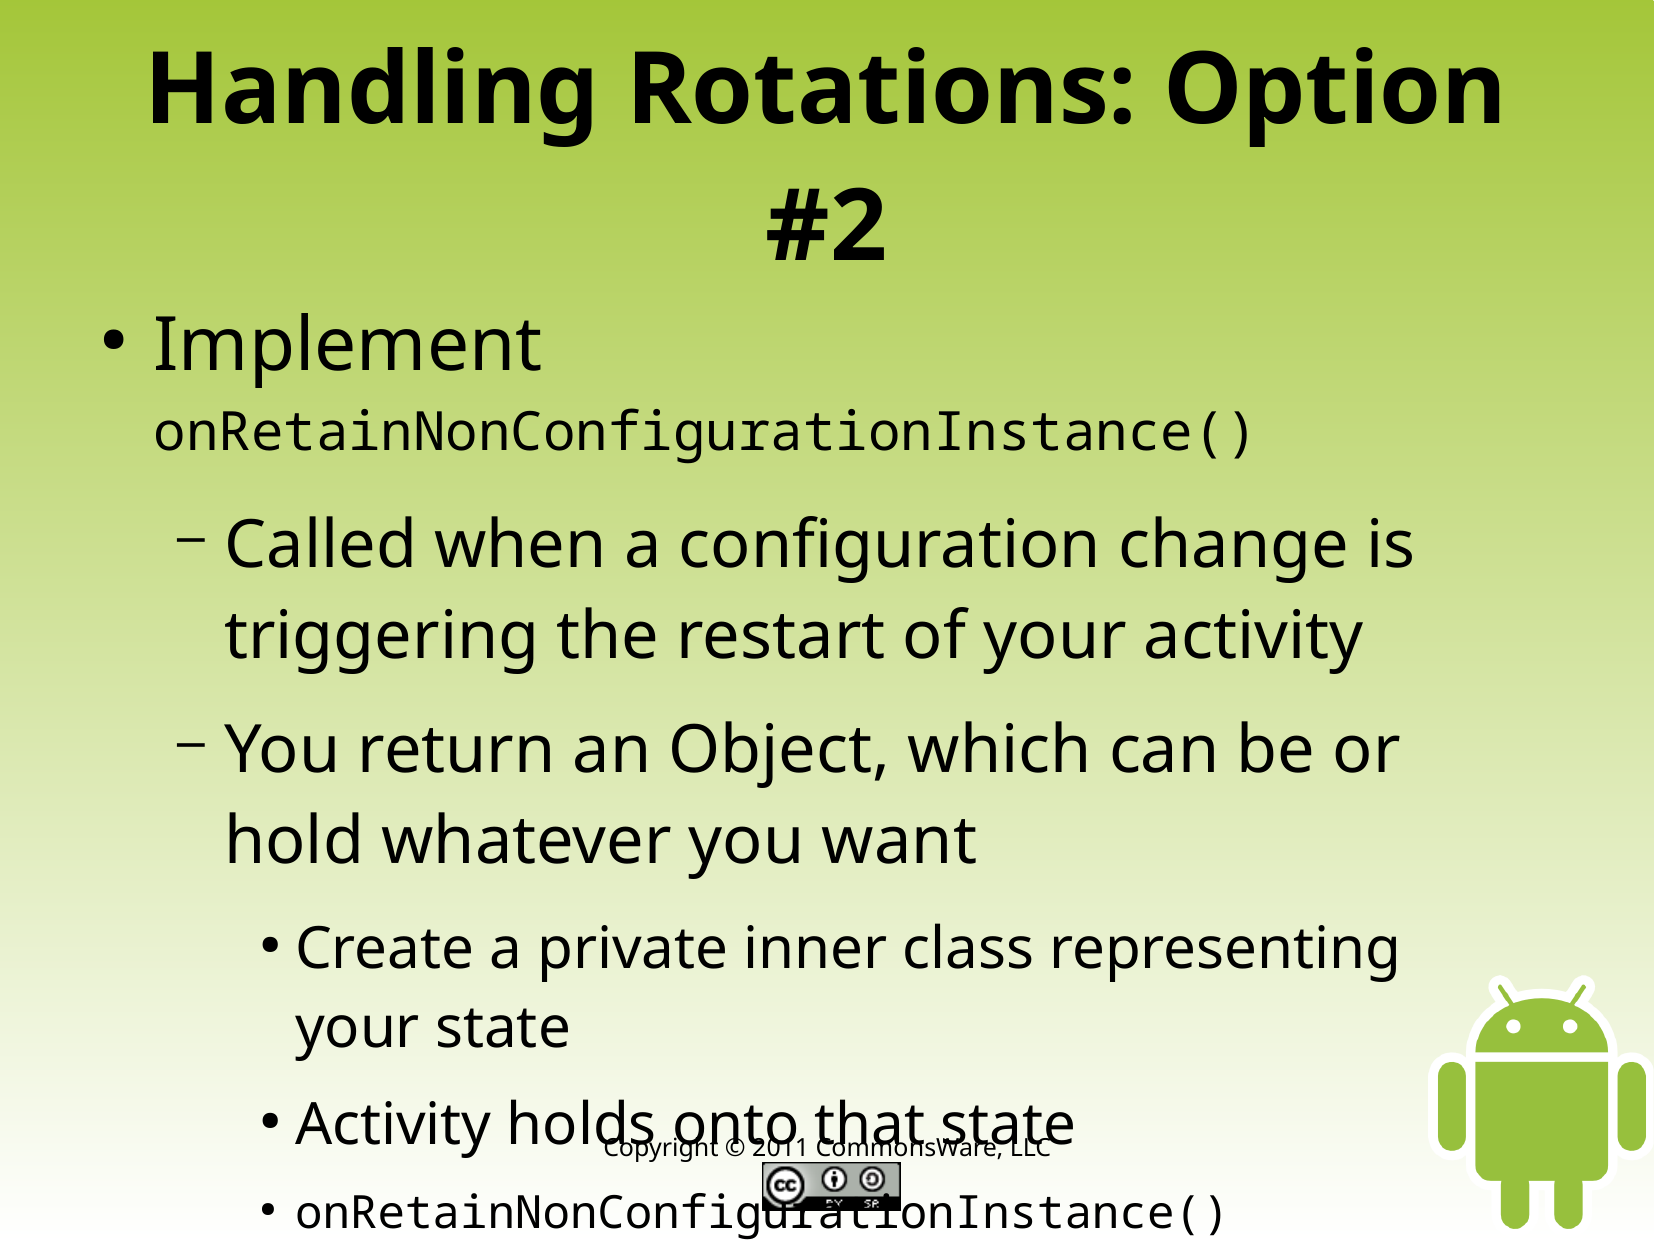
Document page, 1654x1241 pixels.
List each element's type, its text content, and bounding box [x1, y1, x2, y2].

title Handling Rotations: Option #2 [82, 49, 1571, 257]
list Implement onRetainNonConfigurationInstance() Called when a configuration change is triggering the restart of your activity You return an Object, which can be or hold whatever you want Create a private inner class representing your state Activity holds onto that state onRetainNonConfigurationInstance() returns that state [82, 290, 1538, 1088]
picture [1428, 975, 1654, 1238]
picture [762, 1162, 901, 1211]
